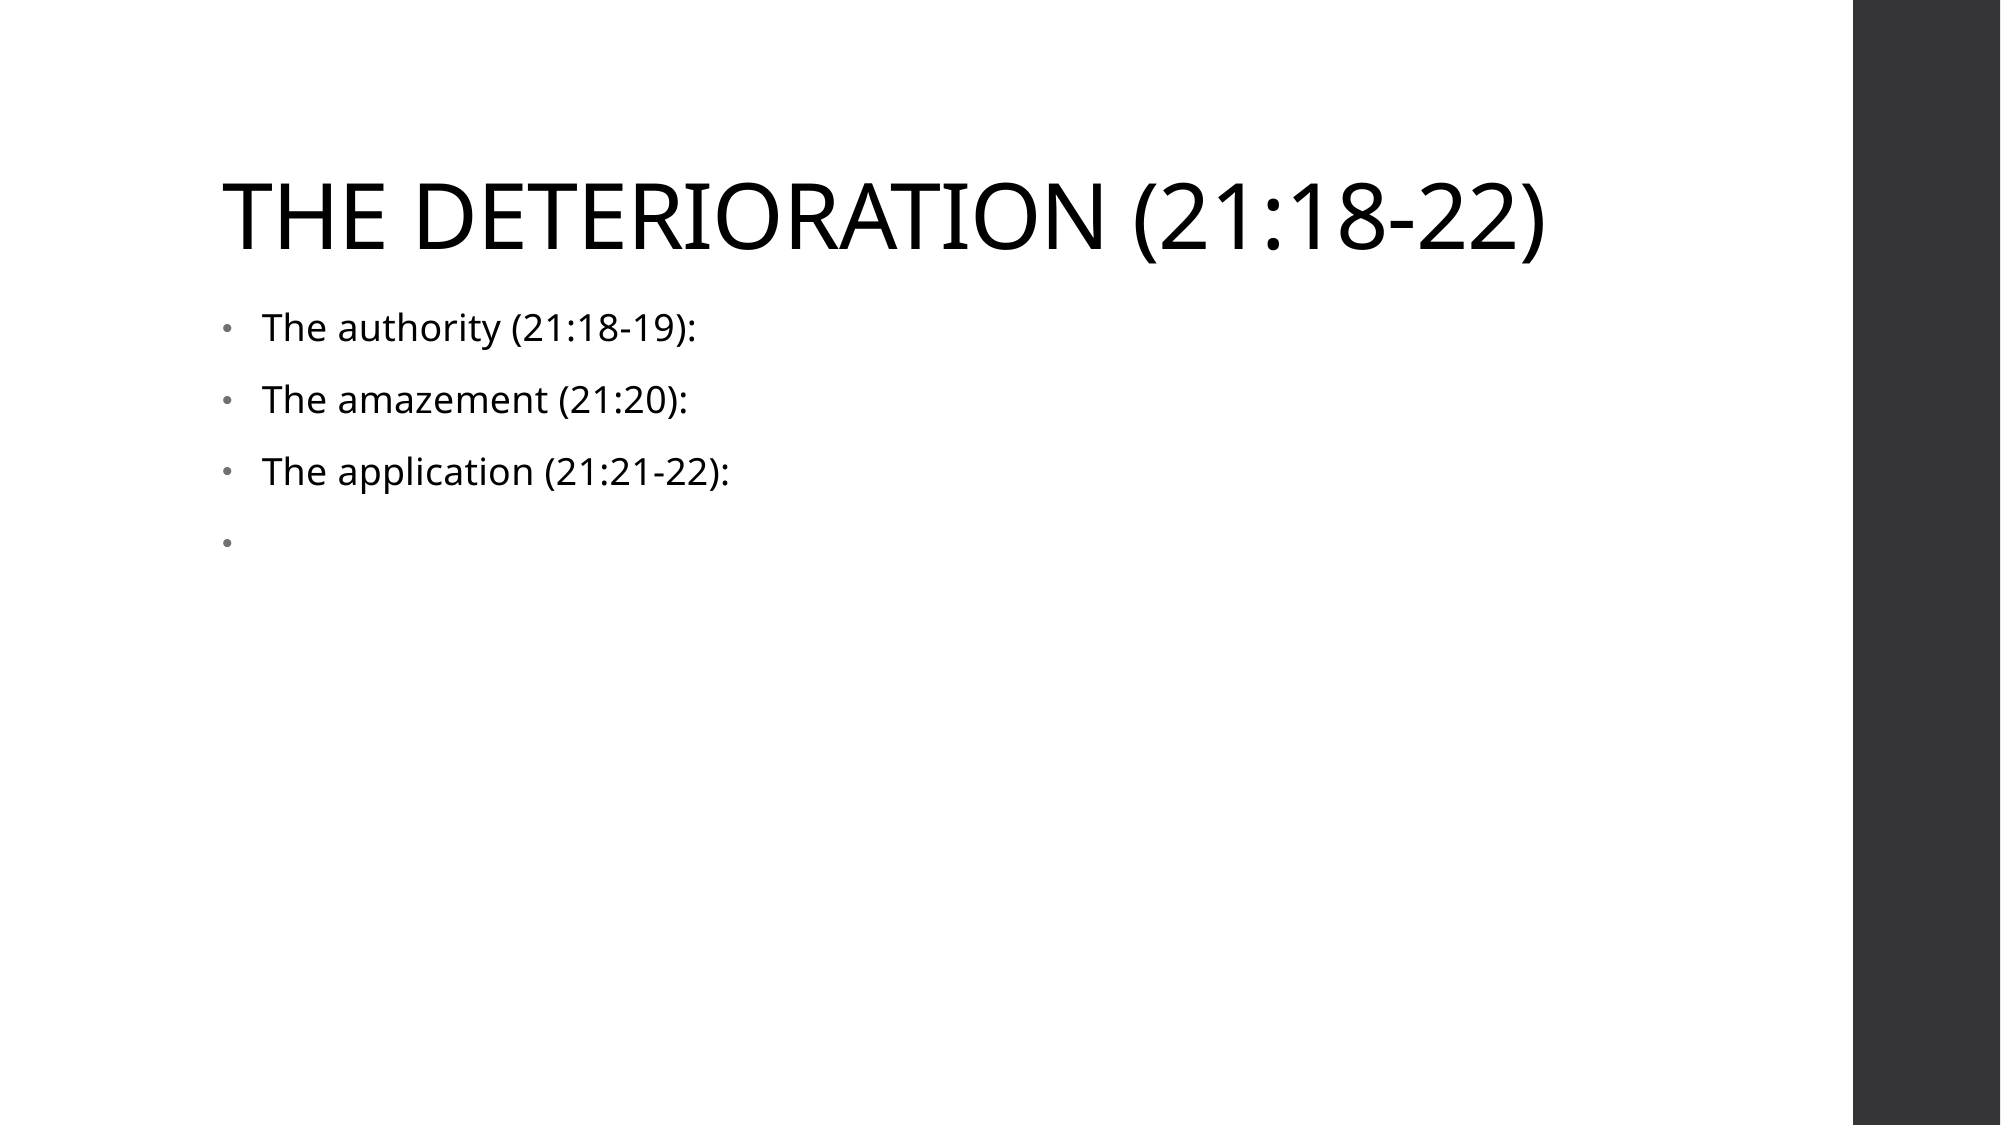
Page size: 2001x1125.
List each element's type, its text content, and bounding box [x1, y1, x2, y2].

title THE DETERIORATION (21:18-22) [206, 60, 1797, 278]
list The authority (21:18-19): The amazement (21:20): The application (21:21-22): [206, 299, 1617, 1014]
